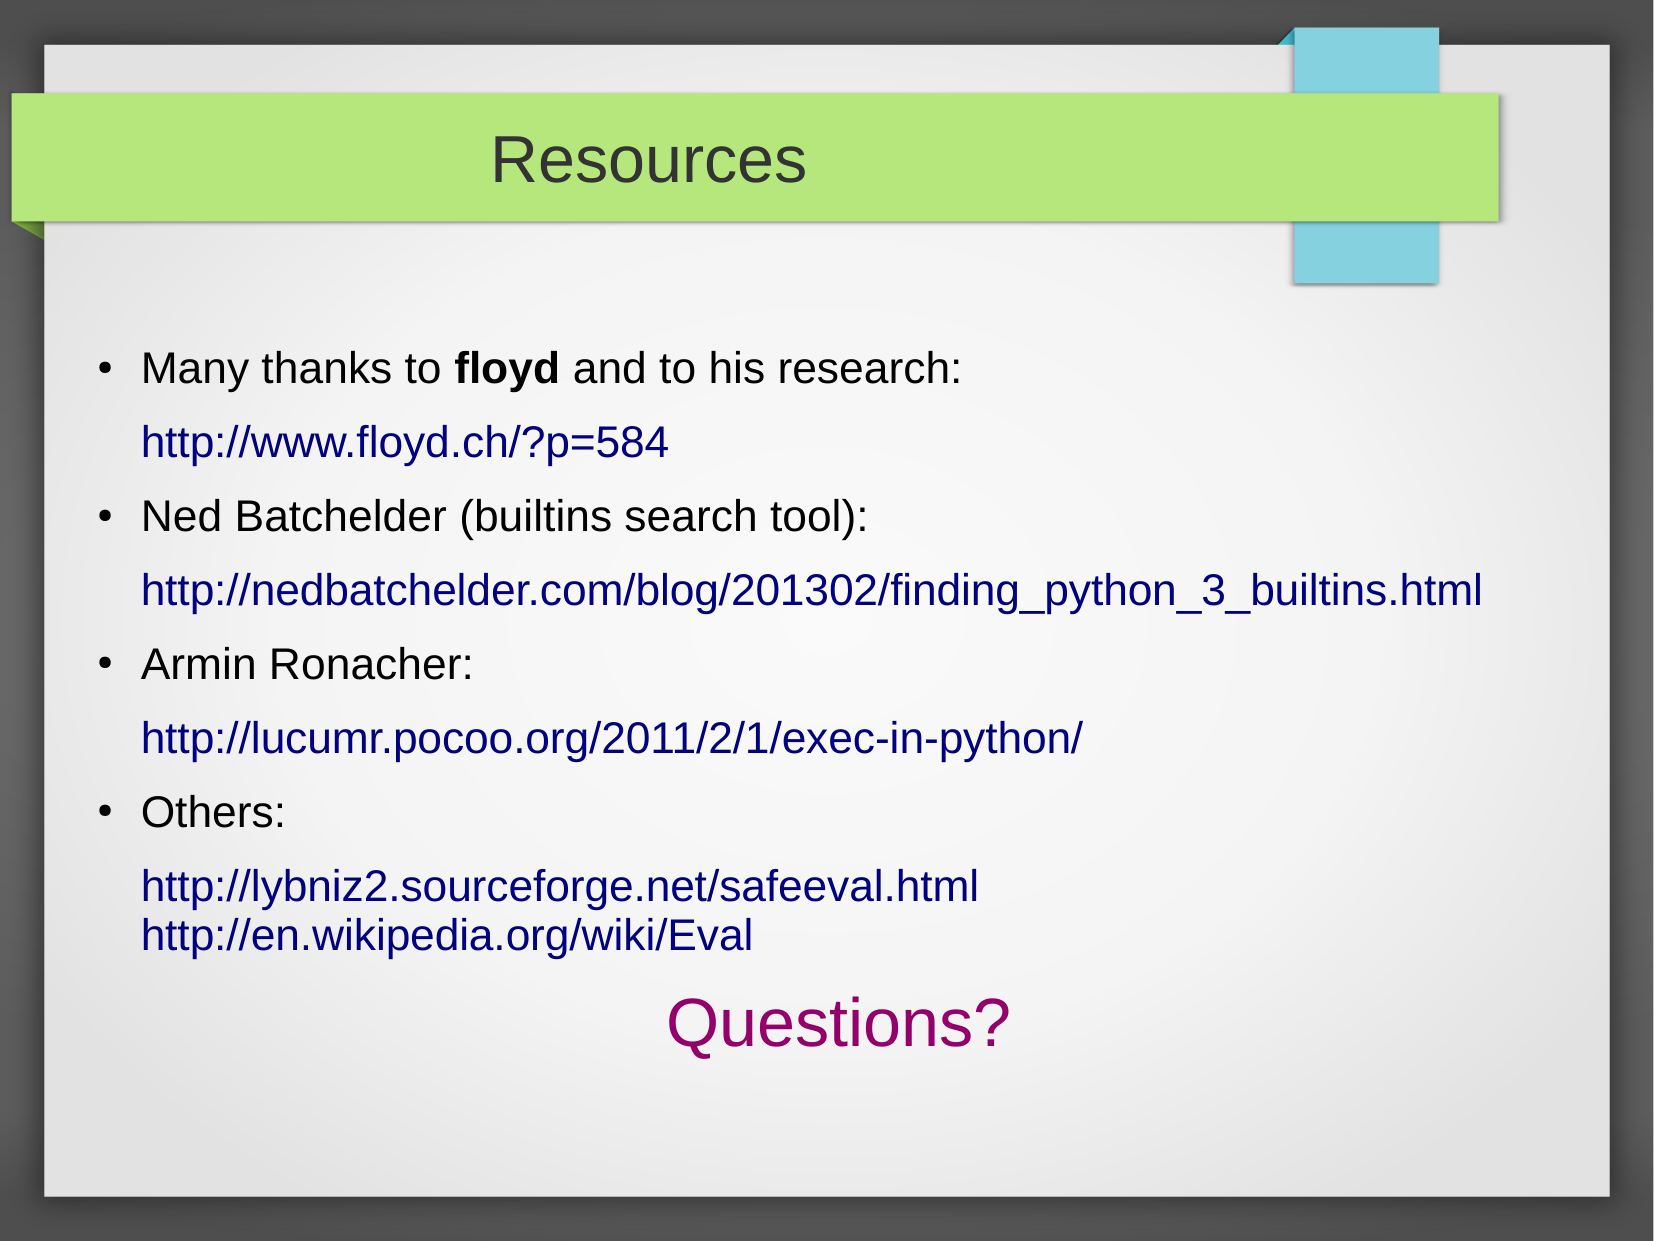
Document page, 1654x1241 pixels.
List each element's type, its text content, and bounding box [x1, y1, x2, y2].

picture [0, 0, 1654, 1241]
title Resources [70, 106, 1229, 213]
list Many thanks to floyd and to his research: http://www.floyd.ch/?p=584 Ned Batchelder (builtins search tool): http://nedbatchelder.com/blog/201302/finding_python_3_builtins.html Armin Ronacher: http://lucumr.pocoo.org/2011/2/1/exec-in-python/ Others: http://lybniz2.sourceforge.net/safeeval.htmlhttp://en.wikipedia.org/wiki/Eval Questions? [82, 343, 1538, 1063]
